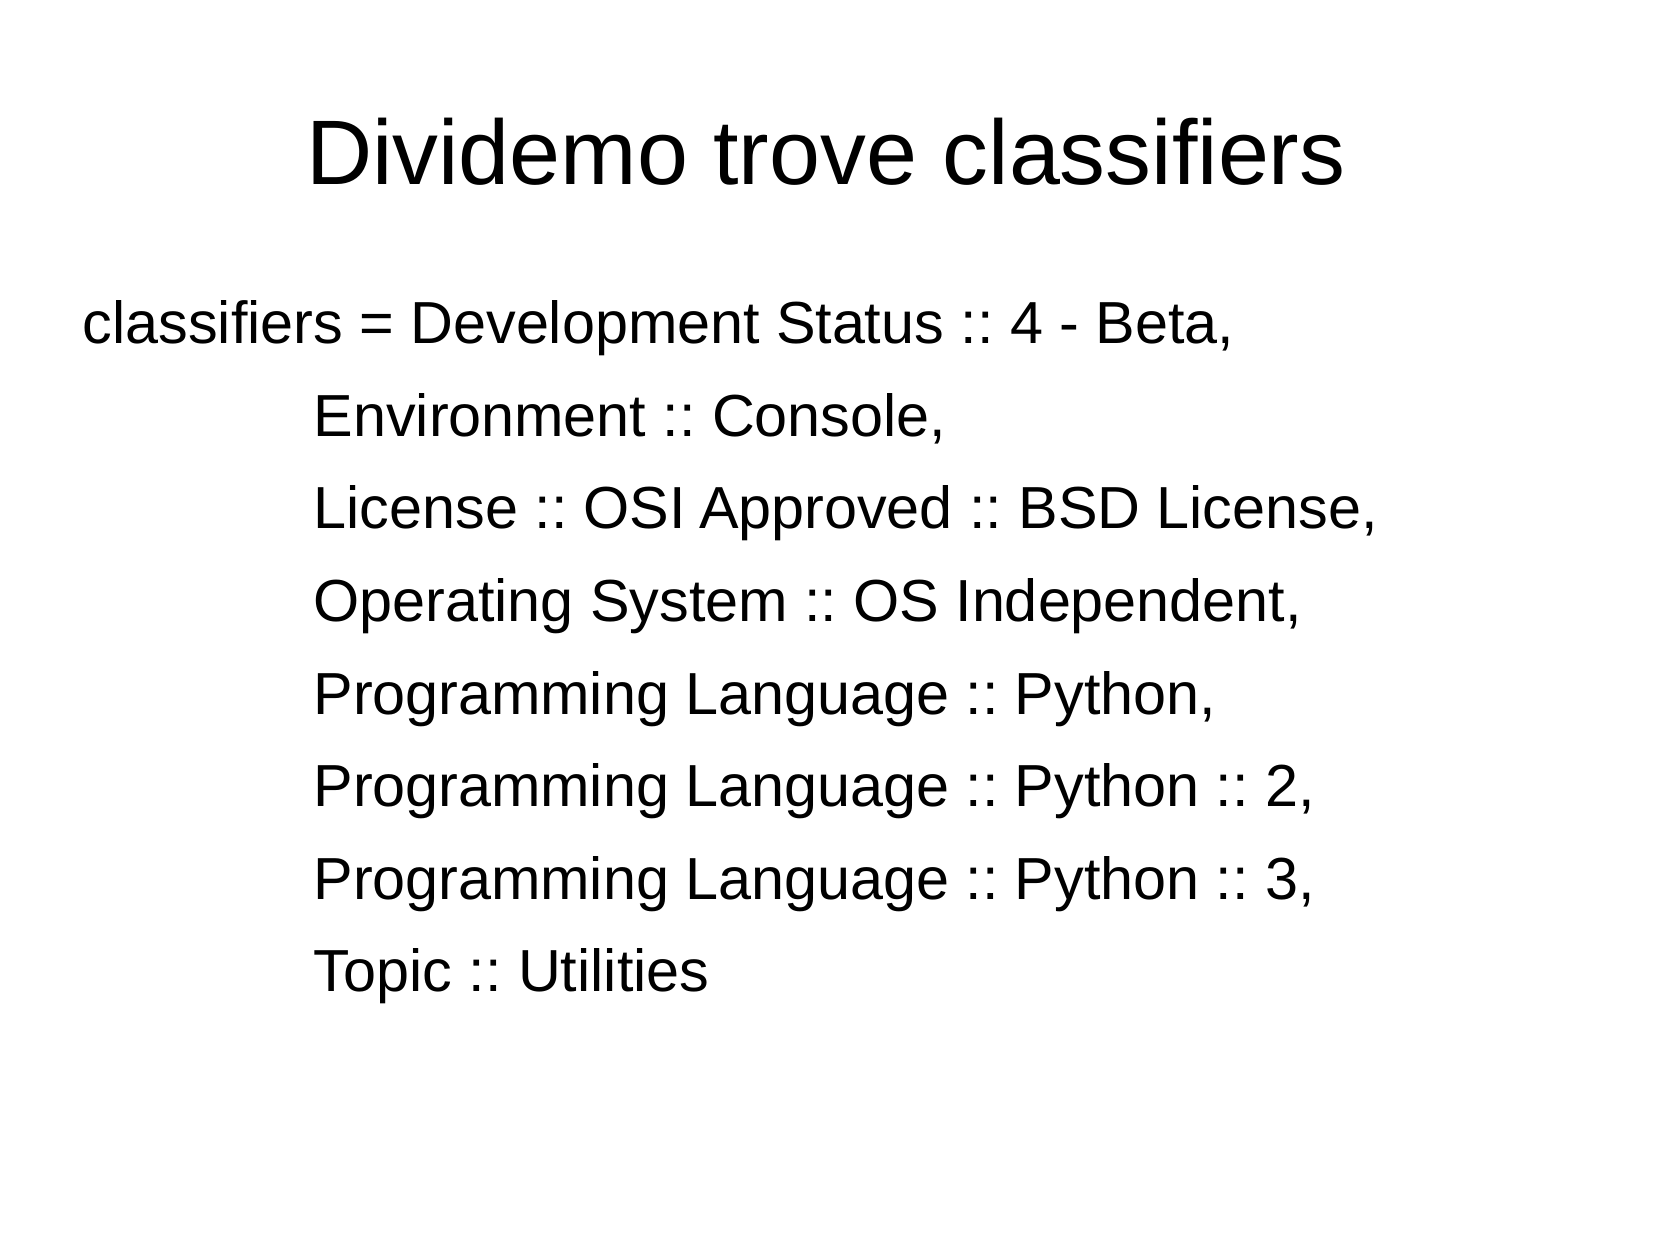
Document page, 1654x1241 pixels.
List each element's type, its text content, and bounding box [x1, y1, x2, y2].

list classifiers = Development Status :: 4 - Beta, Environment :: Console, License :: OSI Approved :: BSD License, Operating System :: OS Independent, Programming Language :: Python, Programming Language :: Python :: 2, Programming Language :: Python :: 3, Topic :: Utilities [82, 290, 1571, 1010]
title Dividemo trove classifiers [82, 49, 1571, 257]
